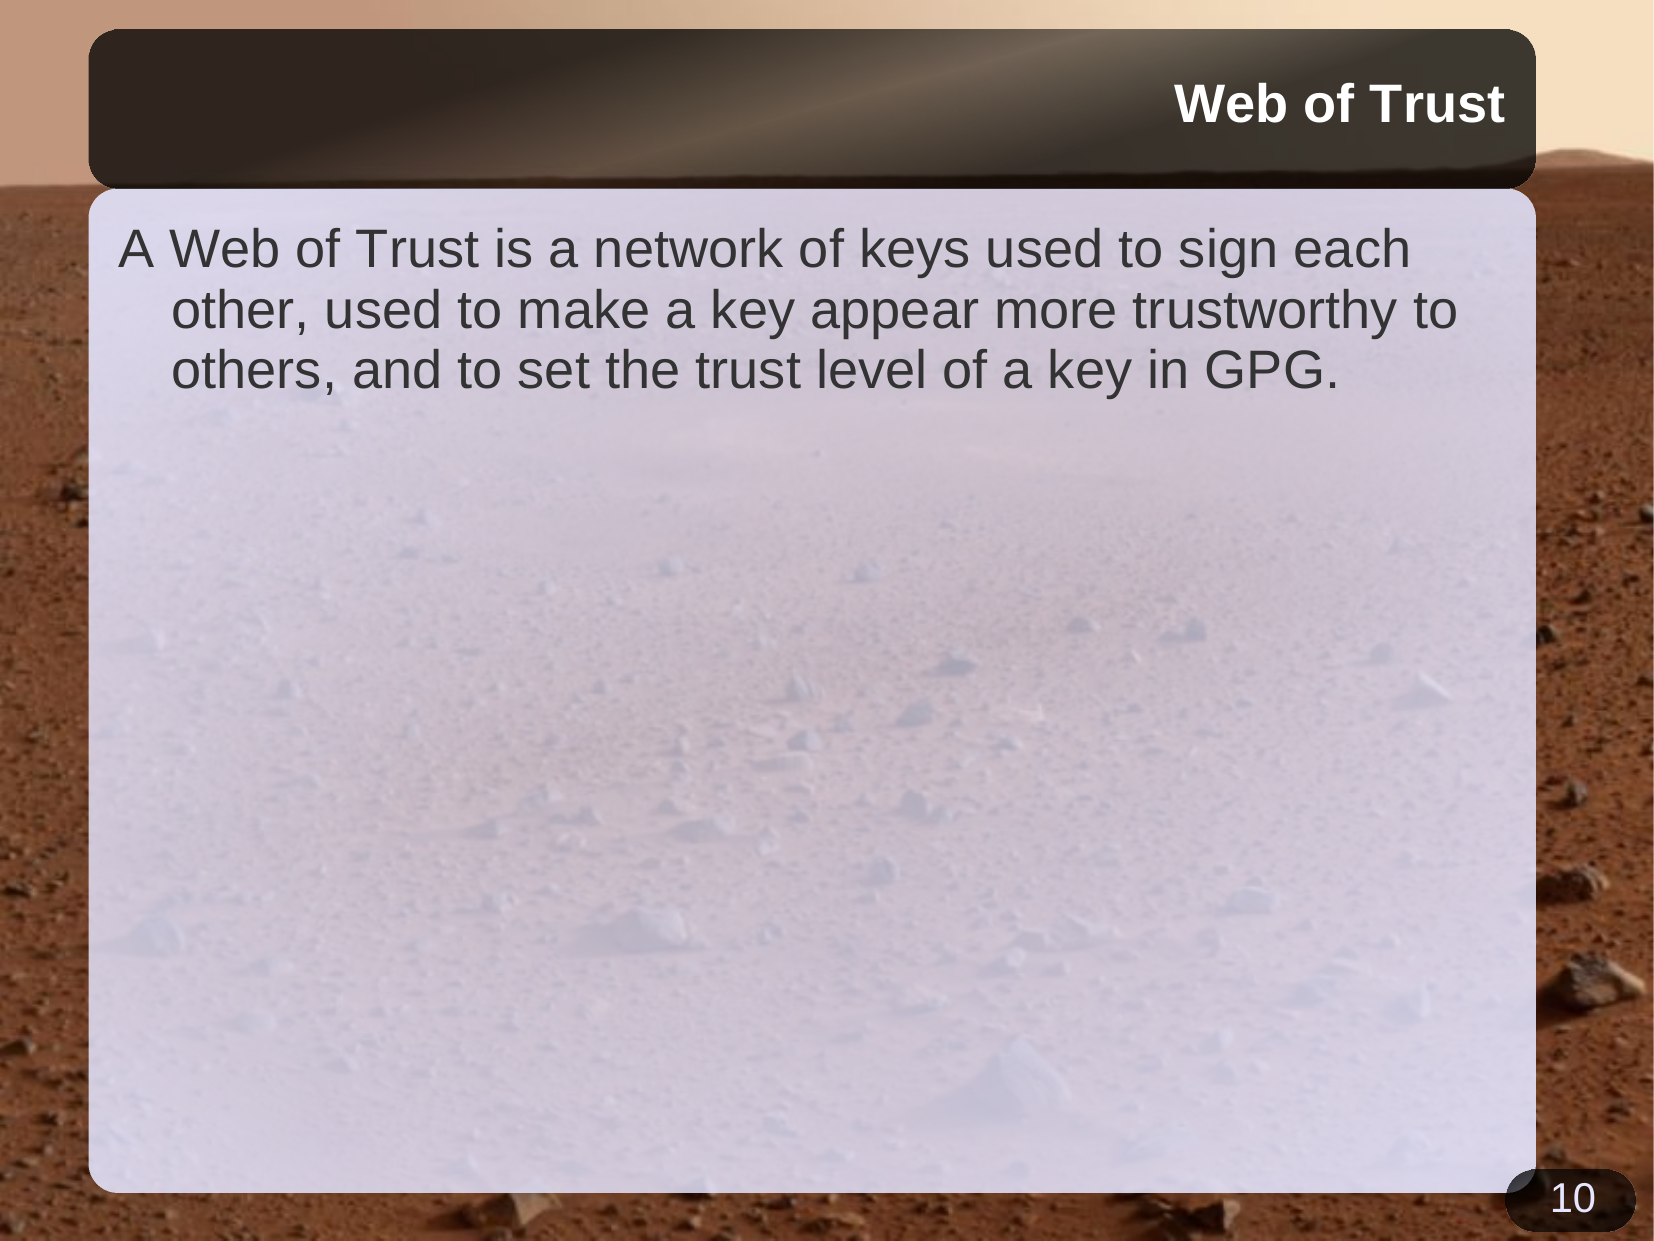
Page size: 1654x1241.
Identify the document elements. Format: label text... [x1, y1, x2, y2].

picture [0, 0, 1654, 1241]
title Web of Trust [118, 59, 1506, 148]
list A Web of Trust is a network of keys used to sign each other, used to make a key appear more trustworthy to others, and to set the trust level of a key in GPG. [118, 218, 1477, 1164]
